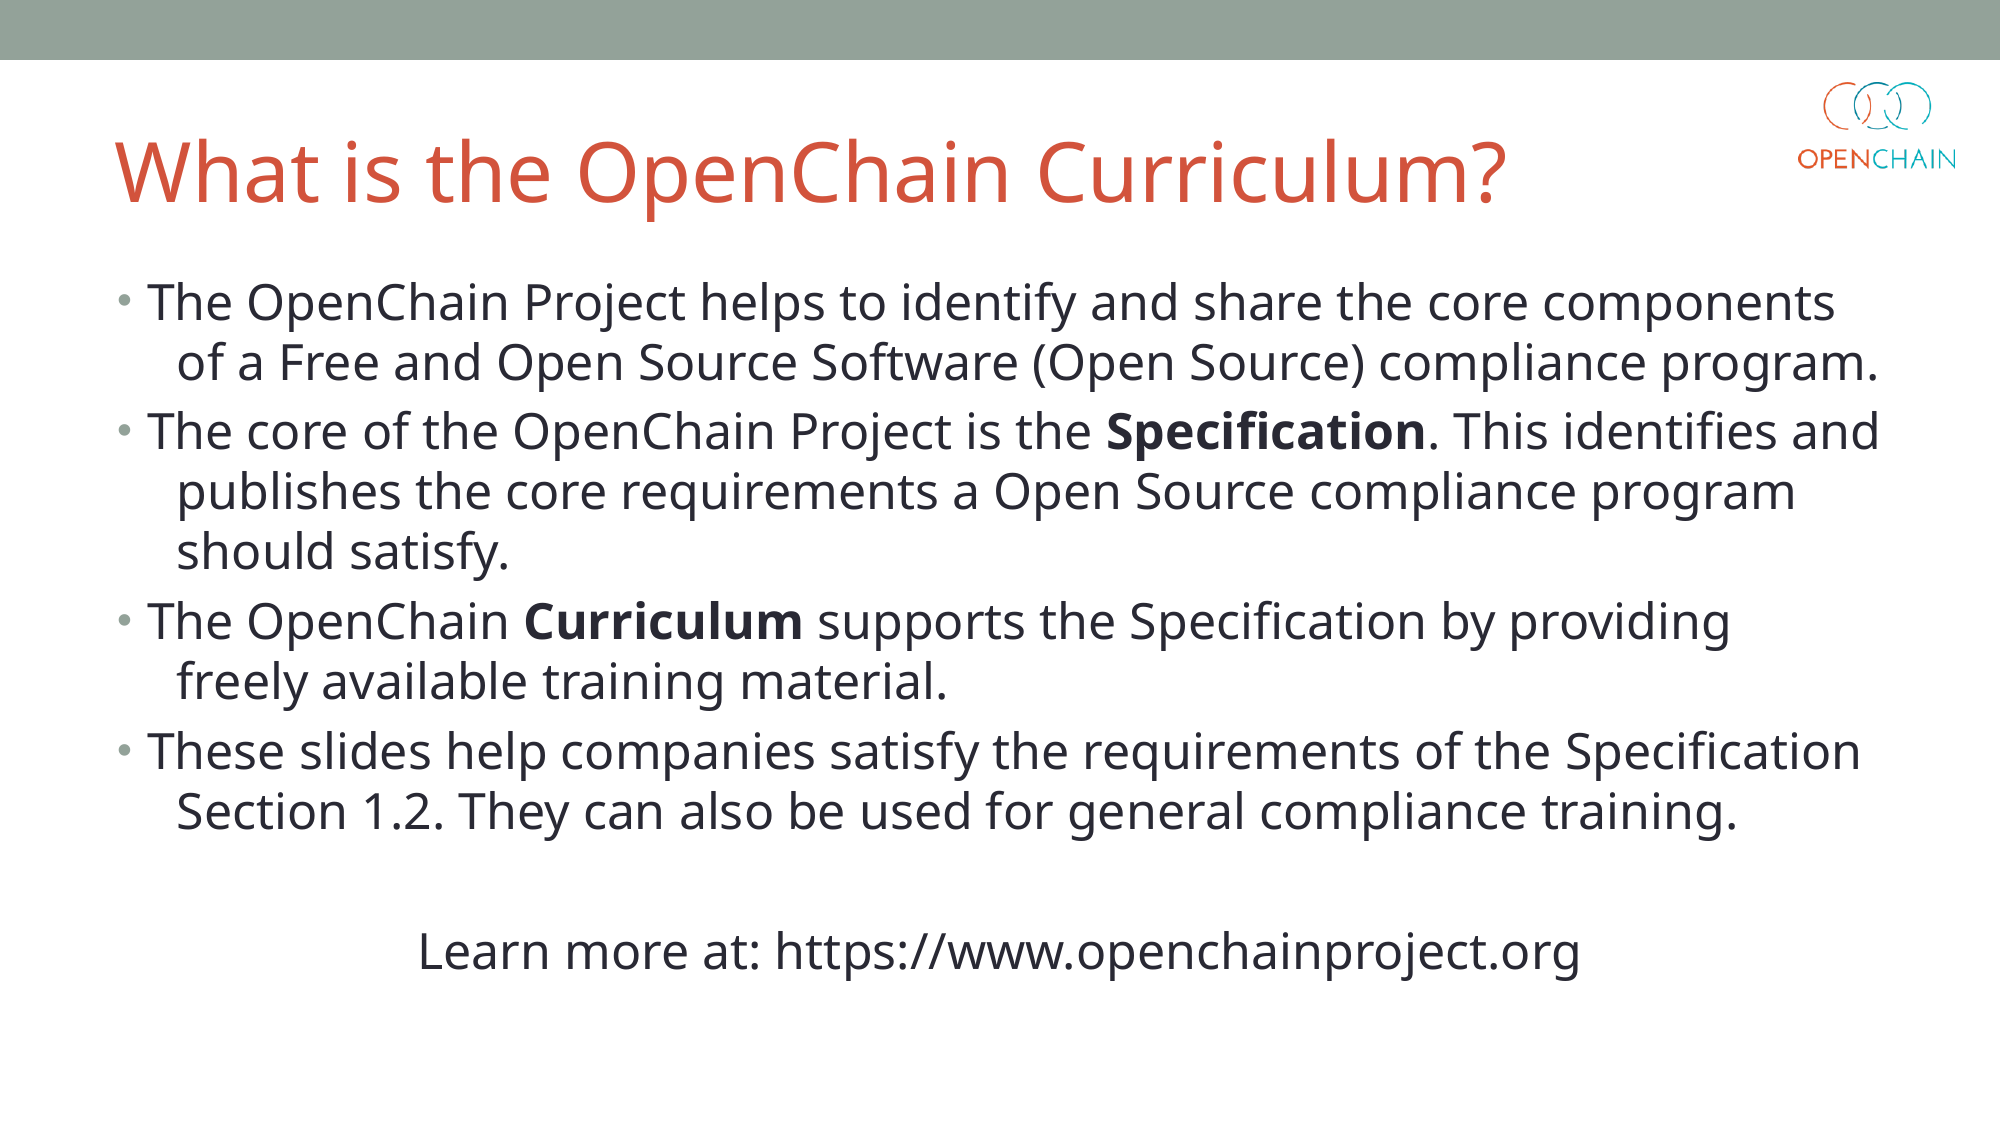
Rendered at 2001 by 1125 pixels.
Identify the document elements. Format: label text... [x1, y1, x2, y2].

text_box The OpenChain Project helps to identify and share the core components of a Free and Open Source Software (Open Source) compliance program. The core of the OpenChain Project is the Specification. This identifies and publishes the core requirements a Open Source compliance program should satisfy. The OpenChain Curriculum supports the Specification by providing freely available training material. These slides help companies satisfy the requirements of the Specification Section 1.2. They can also be used for general compliance training. Learn more at: https://www.openchainproject.org [102, 262, 1898, 1075]
text_box What is the OpenChain Curriculum? [100, 88, 1900, 250]
